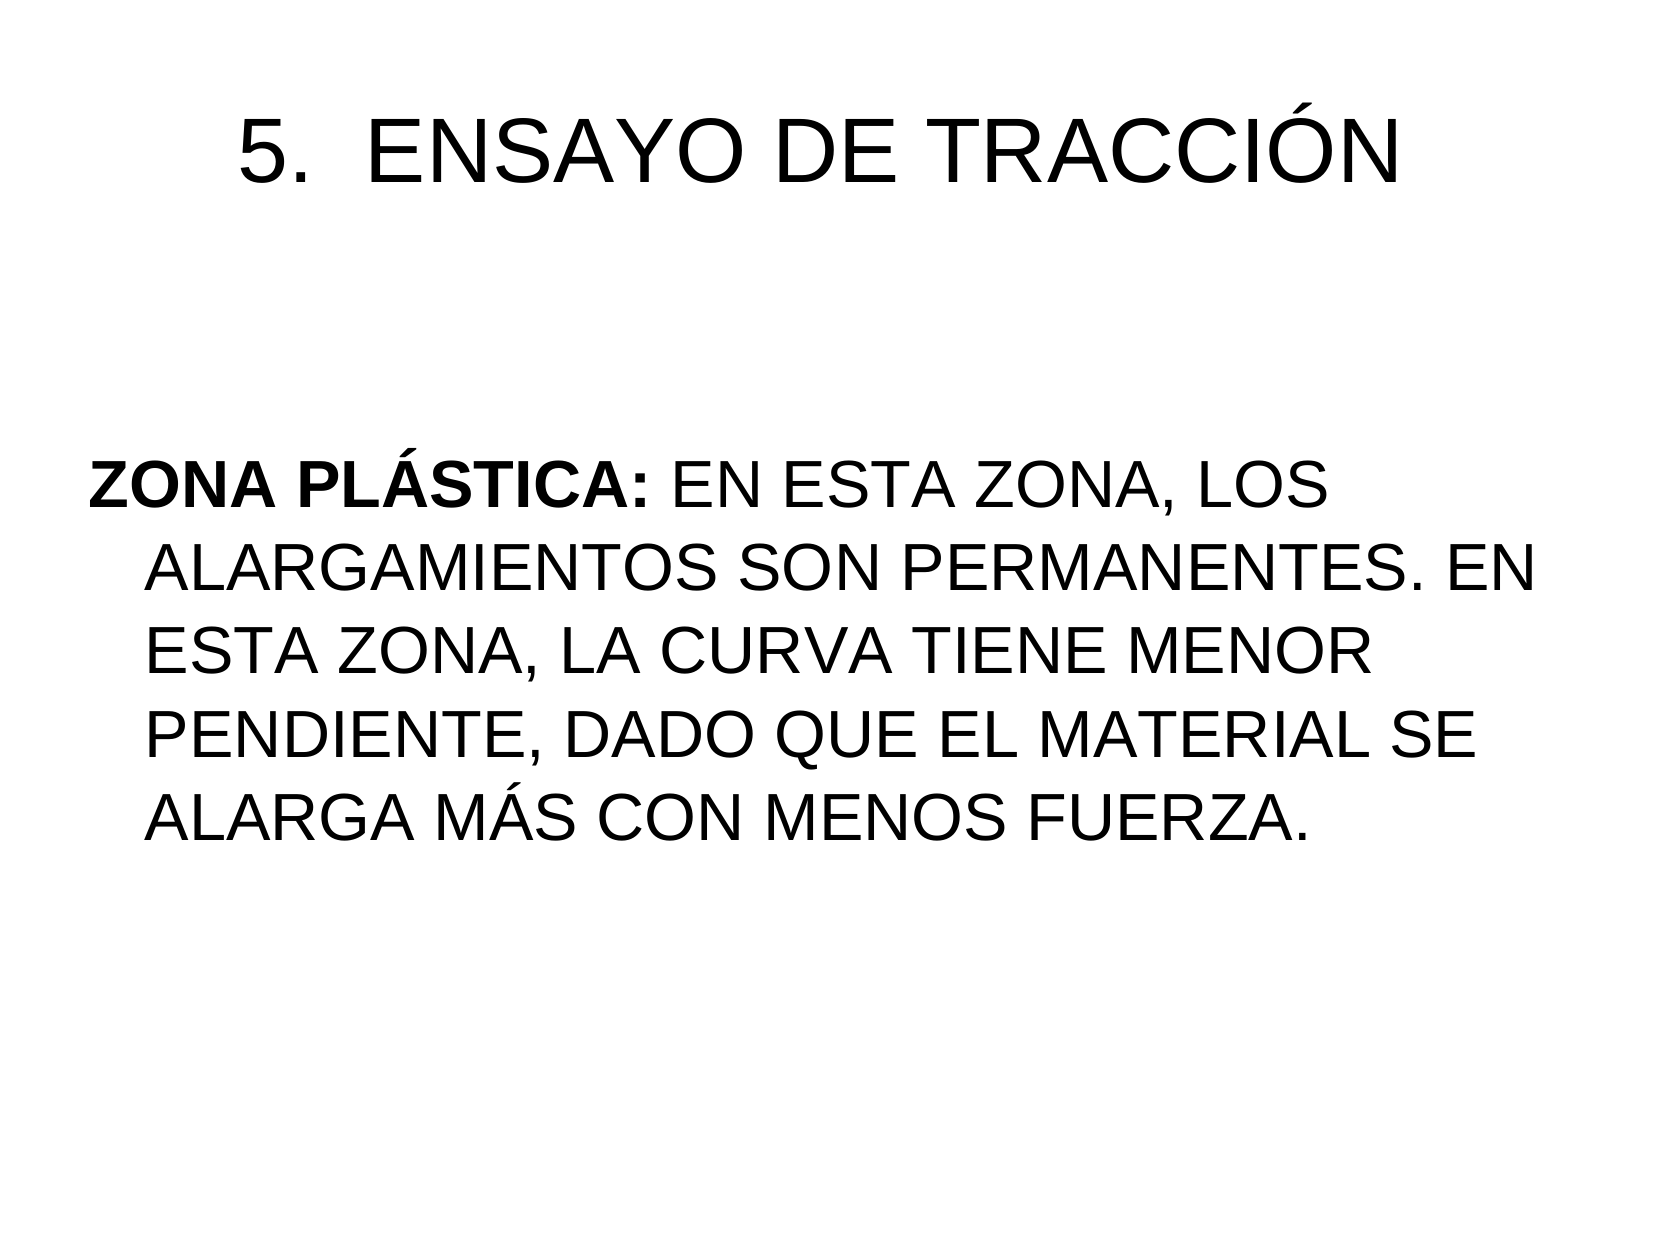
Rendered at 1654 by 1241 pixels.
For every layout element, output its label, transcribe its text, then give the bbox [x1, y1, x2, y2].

title 5. ENSAYO DE TRACCIÓN [77, 29, 1565, 259]
subtitle ZONA PLÁSTICA: EN ESTA ZONA, LOS ALARGAMIENTOS SON PERMANENTES. EN ESTA ZONA, LA CURVA TIENE MENOR PENDIENTE, DADO QUE EL MATERIAL SE ALARGA MÁS CON MENOS FUERZA. [88, 361, 1577, 1180]
